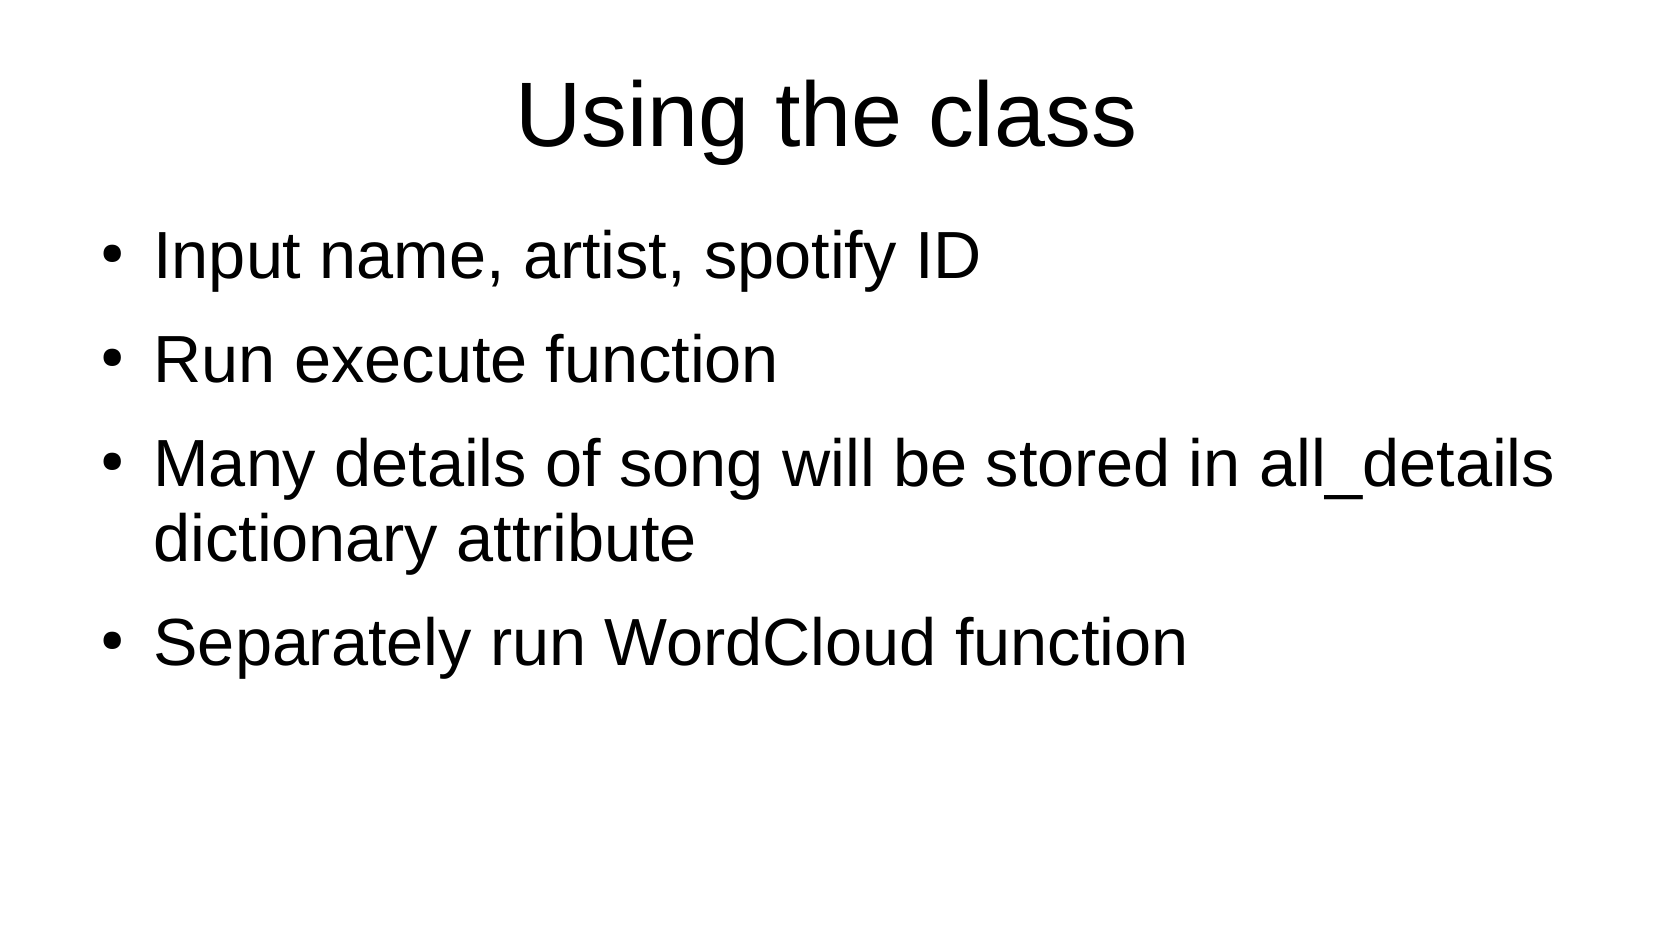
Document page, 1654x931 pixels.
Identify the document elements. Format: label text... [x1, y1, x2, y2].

title Using the class [82, 37, 1571, 193]
list Input name, artist, spotify ID Run execute function Many details of song will be stored in all_details dictionary attribute Separately run WordCloud function [82, 217, 1571, 758]
